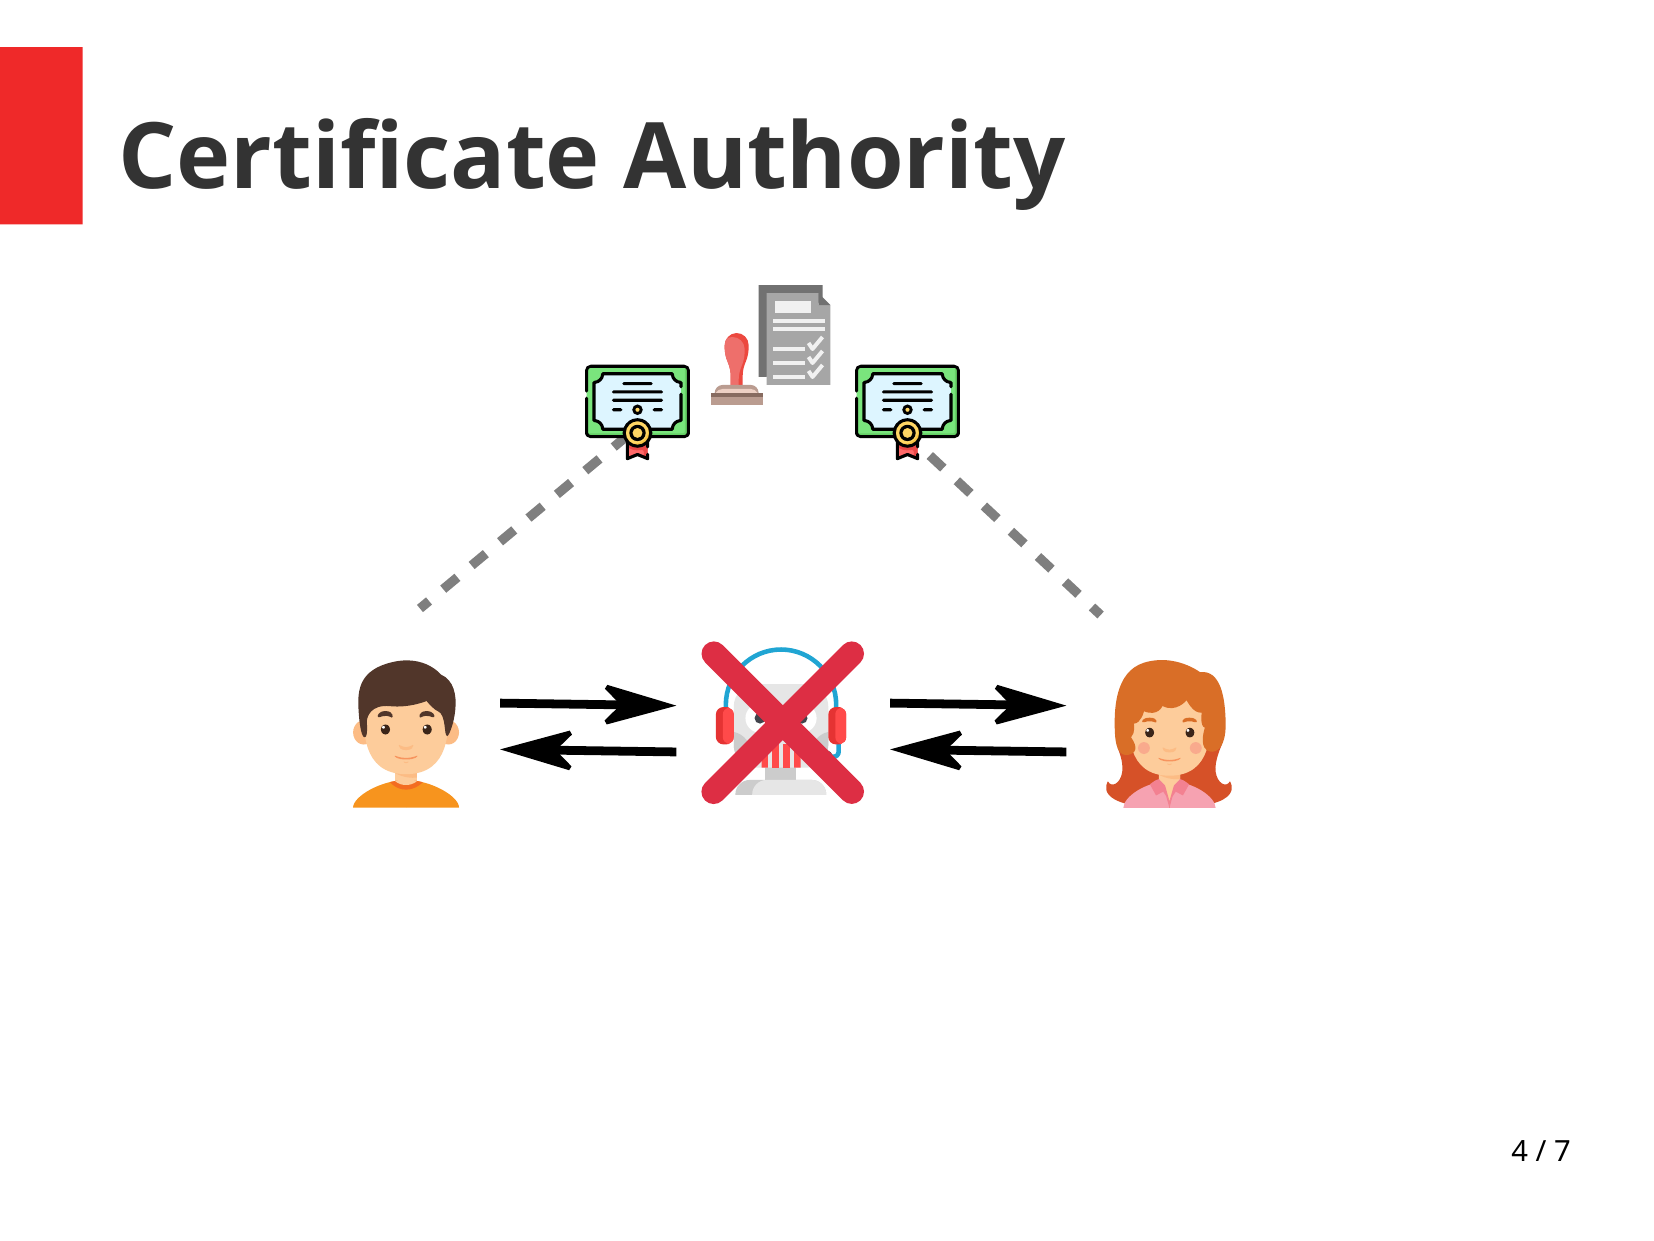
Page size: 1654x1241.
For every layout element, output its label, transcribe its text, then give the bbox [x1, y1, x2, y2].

title Certificate Authority [118, 49, 1571, 257]
picture [332, 285, 1381, 1051]
